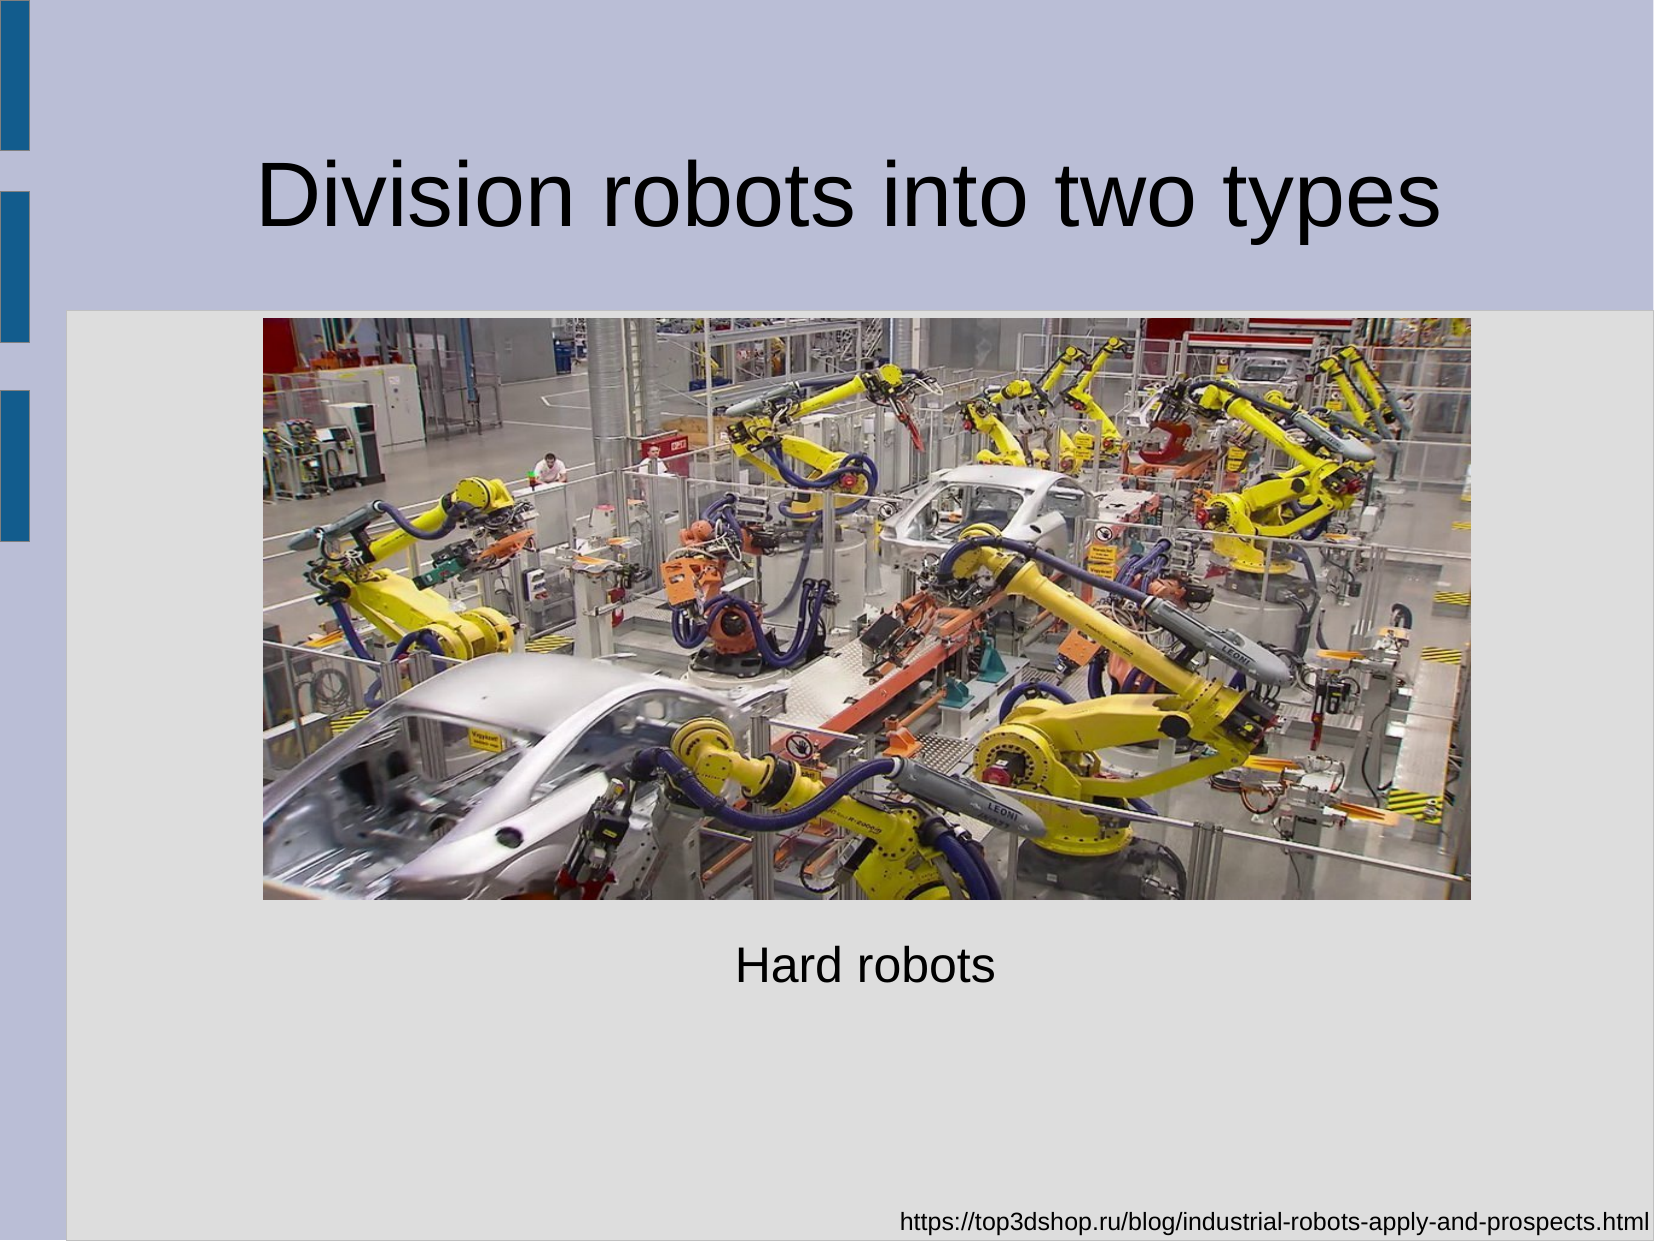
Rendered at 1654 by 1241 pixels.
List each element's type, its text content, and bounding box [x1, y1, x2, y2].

text_box https://top3dshop.ru/blog/industrial-robots-apply-and-prospects.html [885, 1200, 1654, 1241]
title Division robots into two types [121, 91, 1534, 299]
text_box Hard robots [720, 930, 1456, 1001]
picture [263, 318, 1471, 901]
